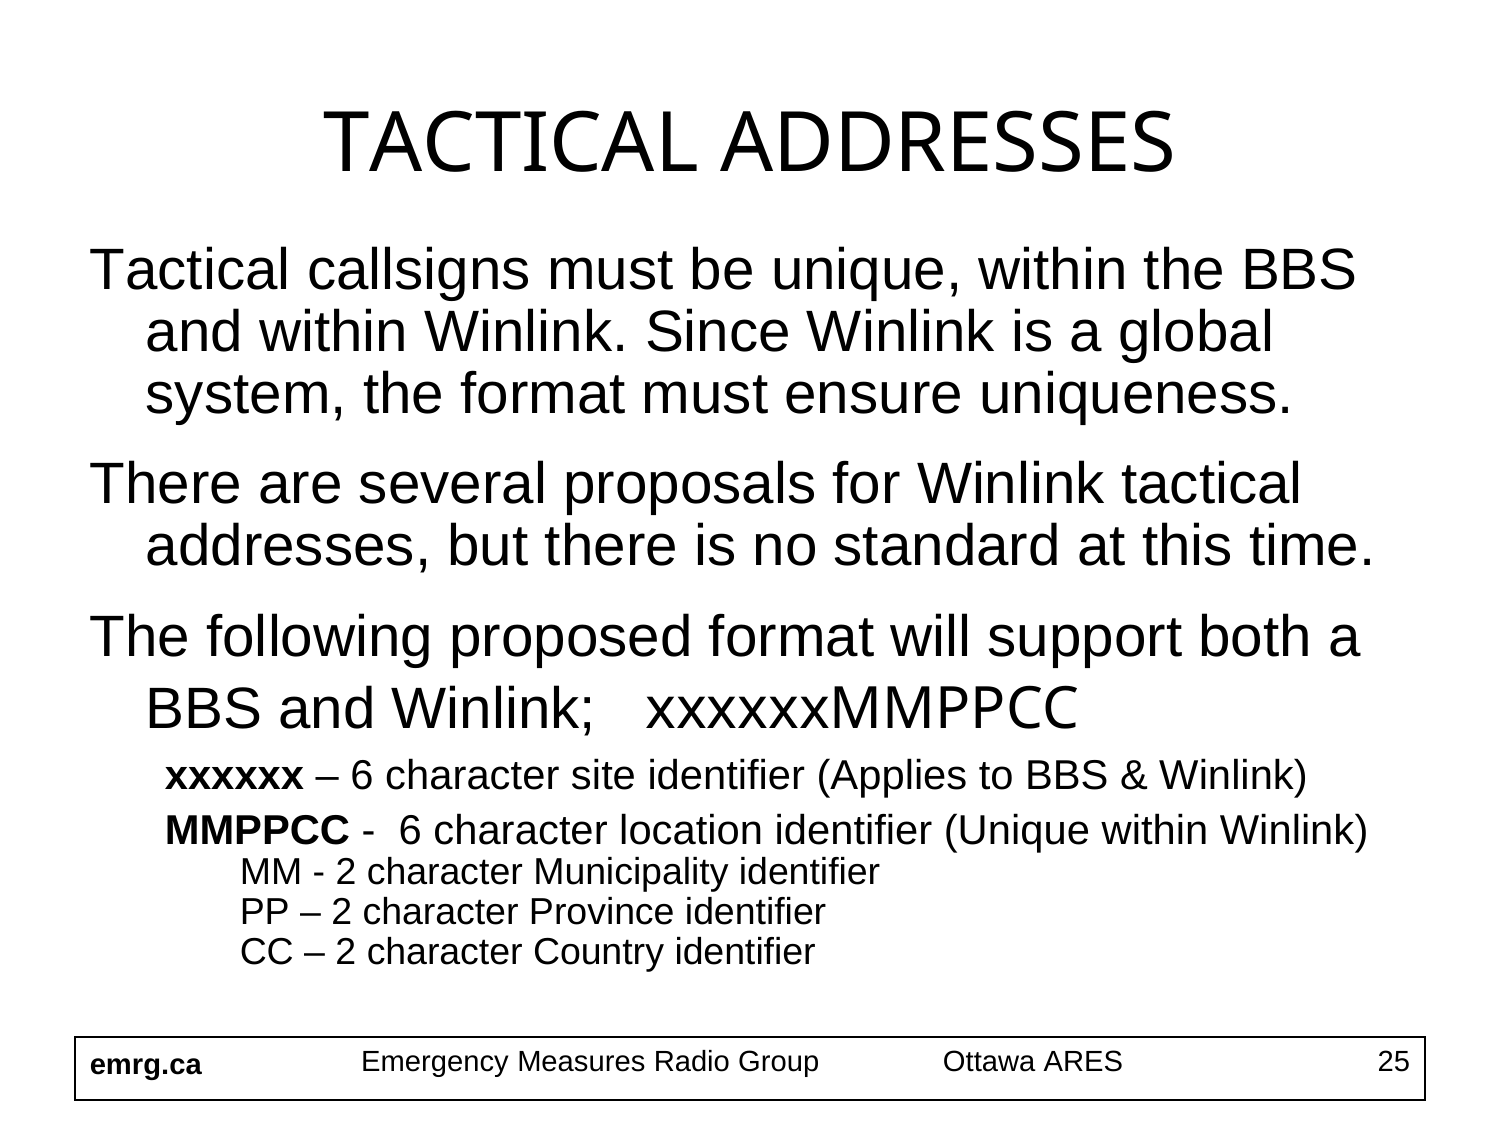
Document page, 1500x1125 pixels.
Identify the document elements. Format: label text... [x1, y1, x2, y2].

title TACTICAL ADDRESSES [75, 45, 1426, 232]
list Tactical callsigns must be unique, within the BBS and within Winlink. Since Winlink is a global system, the format must ensure uniqueness. There are several proposals for Winlink tactical addresses, but there is no standard at this time. The following proposed format will support both a BBS and Winlink; xxxxxxMMPPCC xxxxxx – 6 character site identifier (Applies to BBS & Winlink) MMPPCC - 6 character location identifier (Unique within Winlink) MM - 2 character Municipality identifier PP – 2 character Province identifier CC – 2 character Country identifier [74, 232, 1449, 1037]
